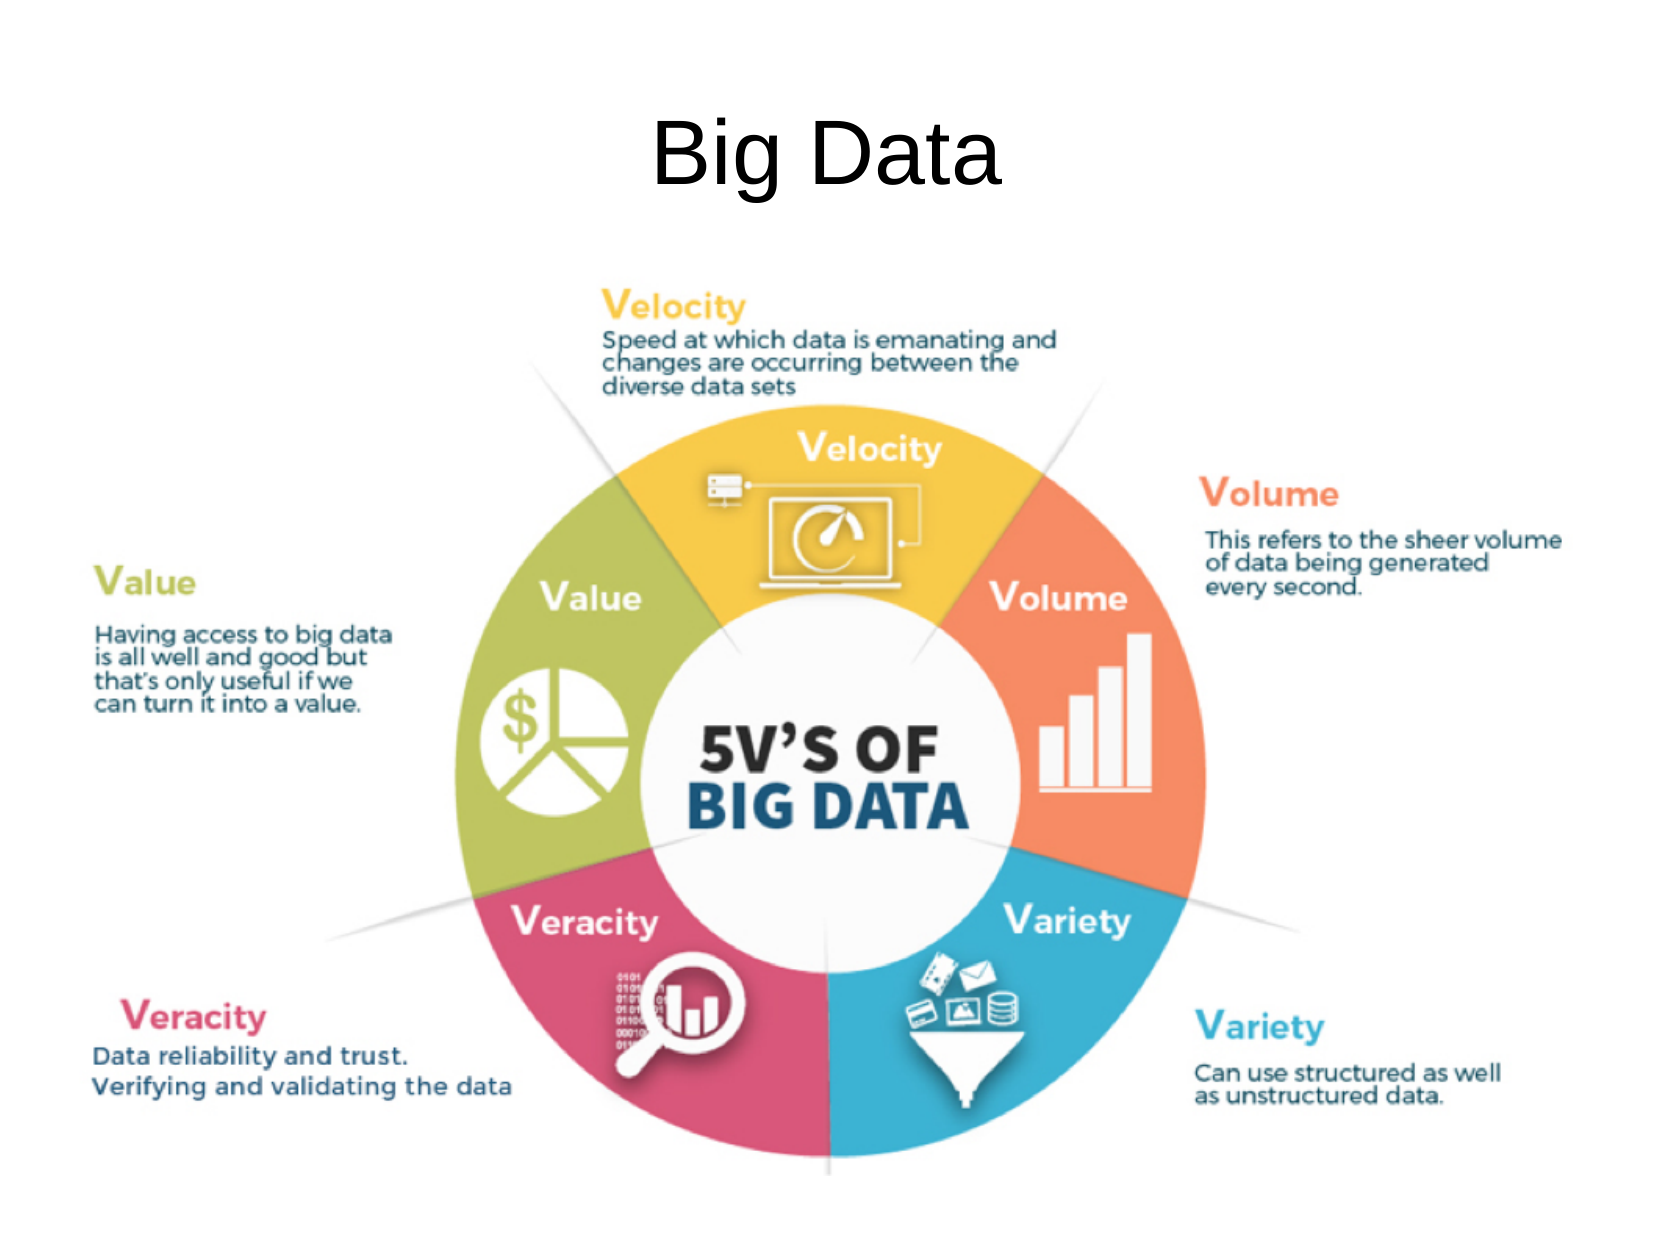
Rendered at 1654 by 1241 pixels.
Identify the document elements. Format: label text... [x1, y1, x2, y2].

picture [64, 261, 1587, 1177]
title Big Data [82, 49, 1571, 257]
